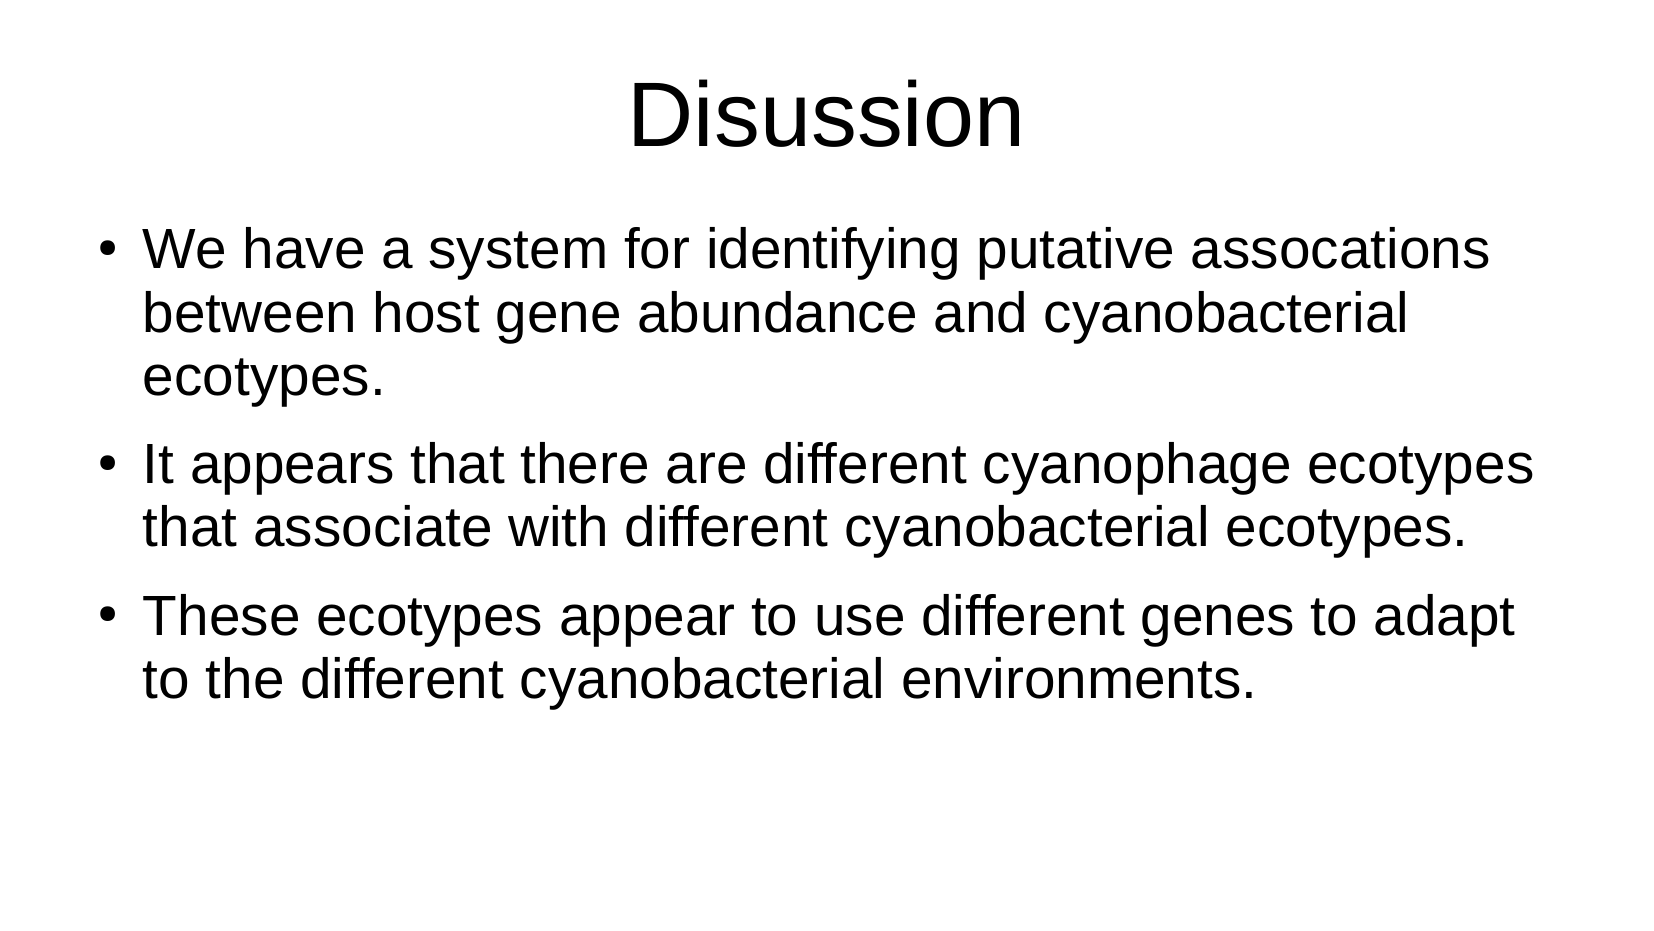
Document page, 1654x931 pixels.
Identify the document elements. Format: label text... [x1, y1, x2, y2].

list We have a system for identifying putative assocations between host gene abundance and cyanobacterial ecotypes. It appears that there are different cyanophage ecotypes that associate with different cyanobacterial ecotypes. These ecotypes appear to use different genes to adapt to the different cyanobacterial environments. [82, 217, 1571, 758]
title Disussion [82, 37, 1571, 193]
